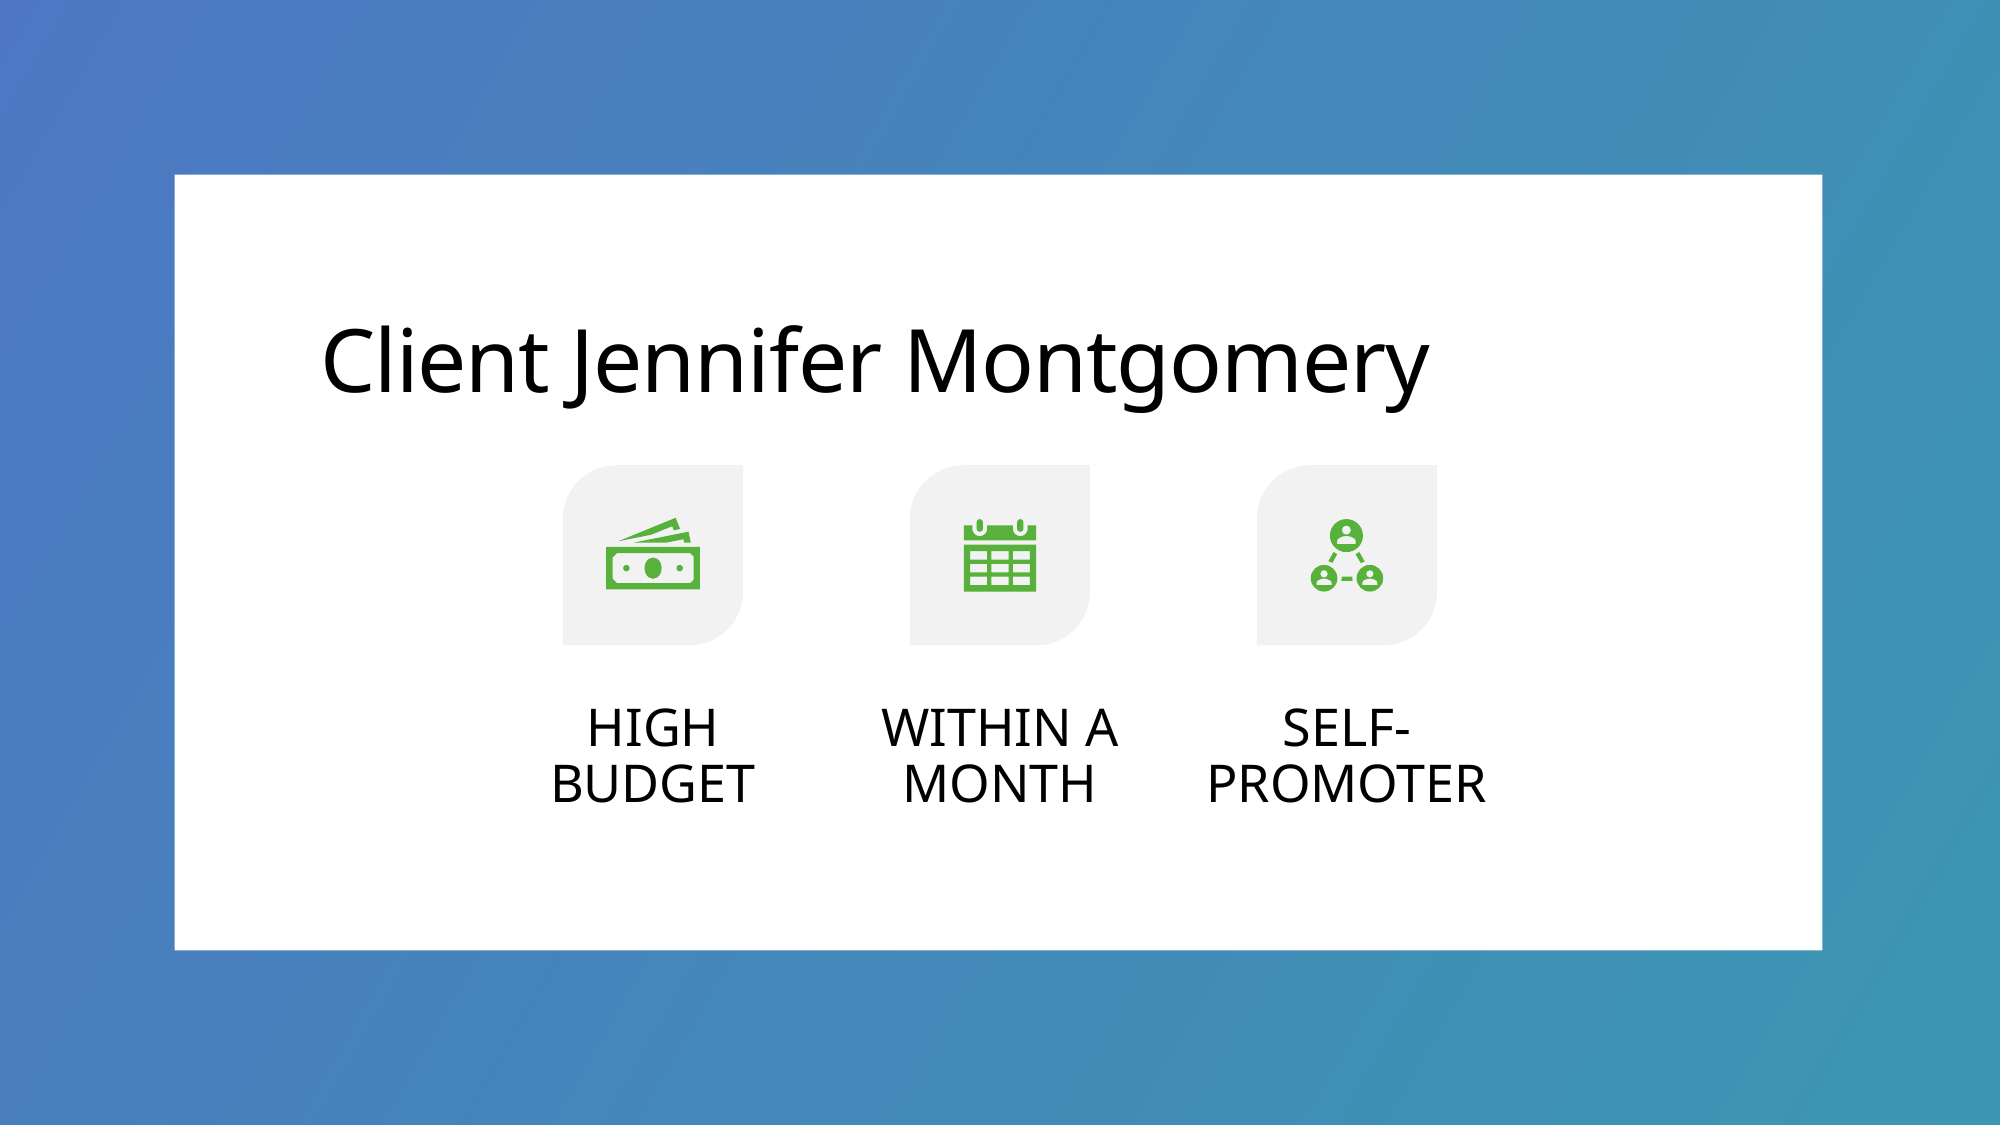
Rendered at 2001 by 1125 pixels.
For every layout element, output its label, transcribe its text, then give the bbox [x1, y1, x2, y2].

text_box [0, 0, 2000, 1125]
text_box Self-promoter [1199, 701, 1495, 820]
title Client Jennifer Montgomery [305, 305, 1695, 426]
text_box Within a month [852, 701, 1148, 820]
text_box High budget [505, 701, 801, 820]
